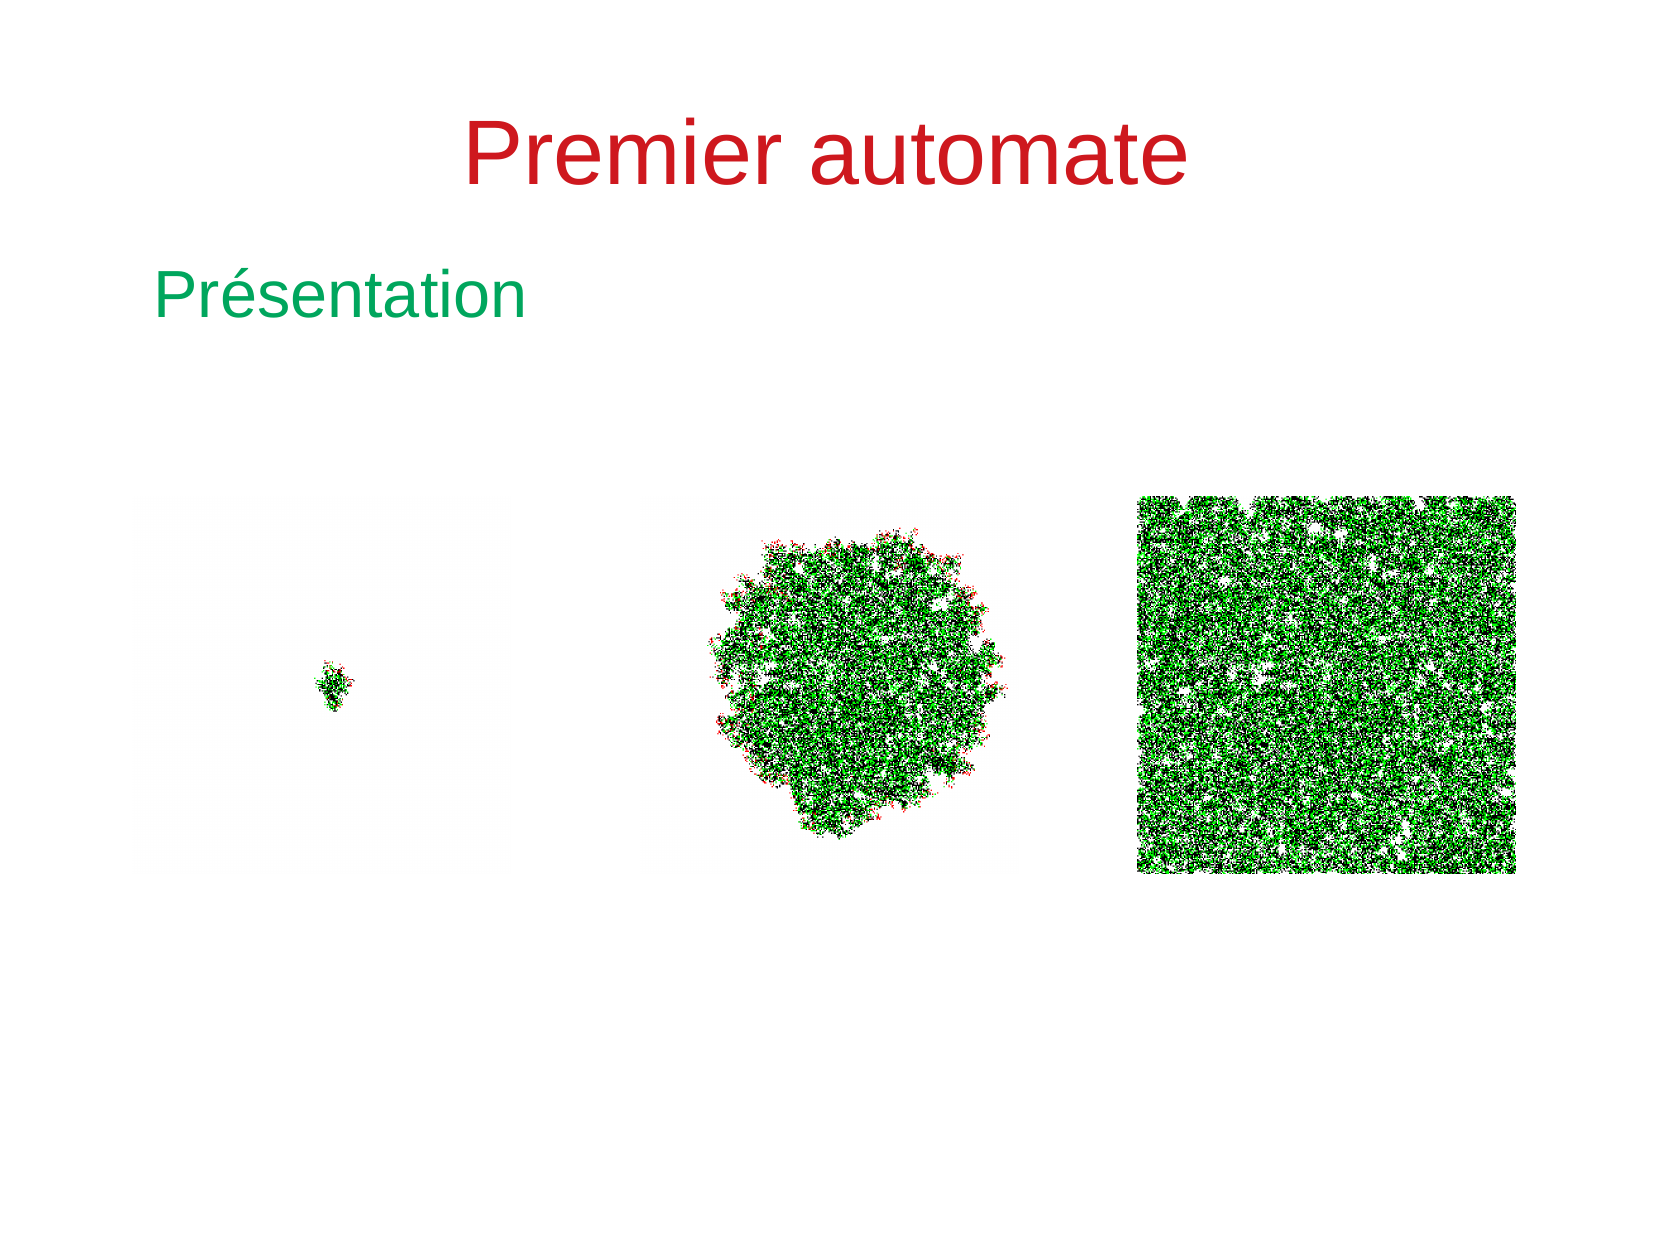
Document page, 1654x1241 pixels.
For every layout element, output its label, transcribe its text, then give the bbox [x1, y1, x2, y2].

title Premier automate [82, 49, 1571, 256]
list Présentation [82, 256, 1571, 976]
